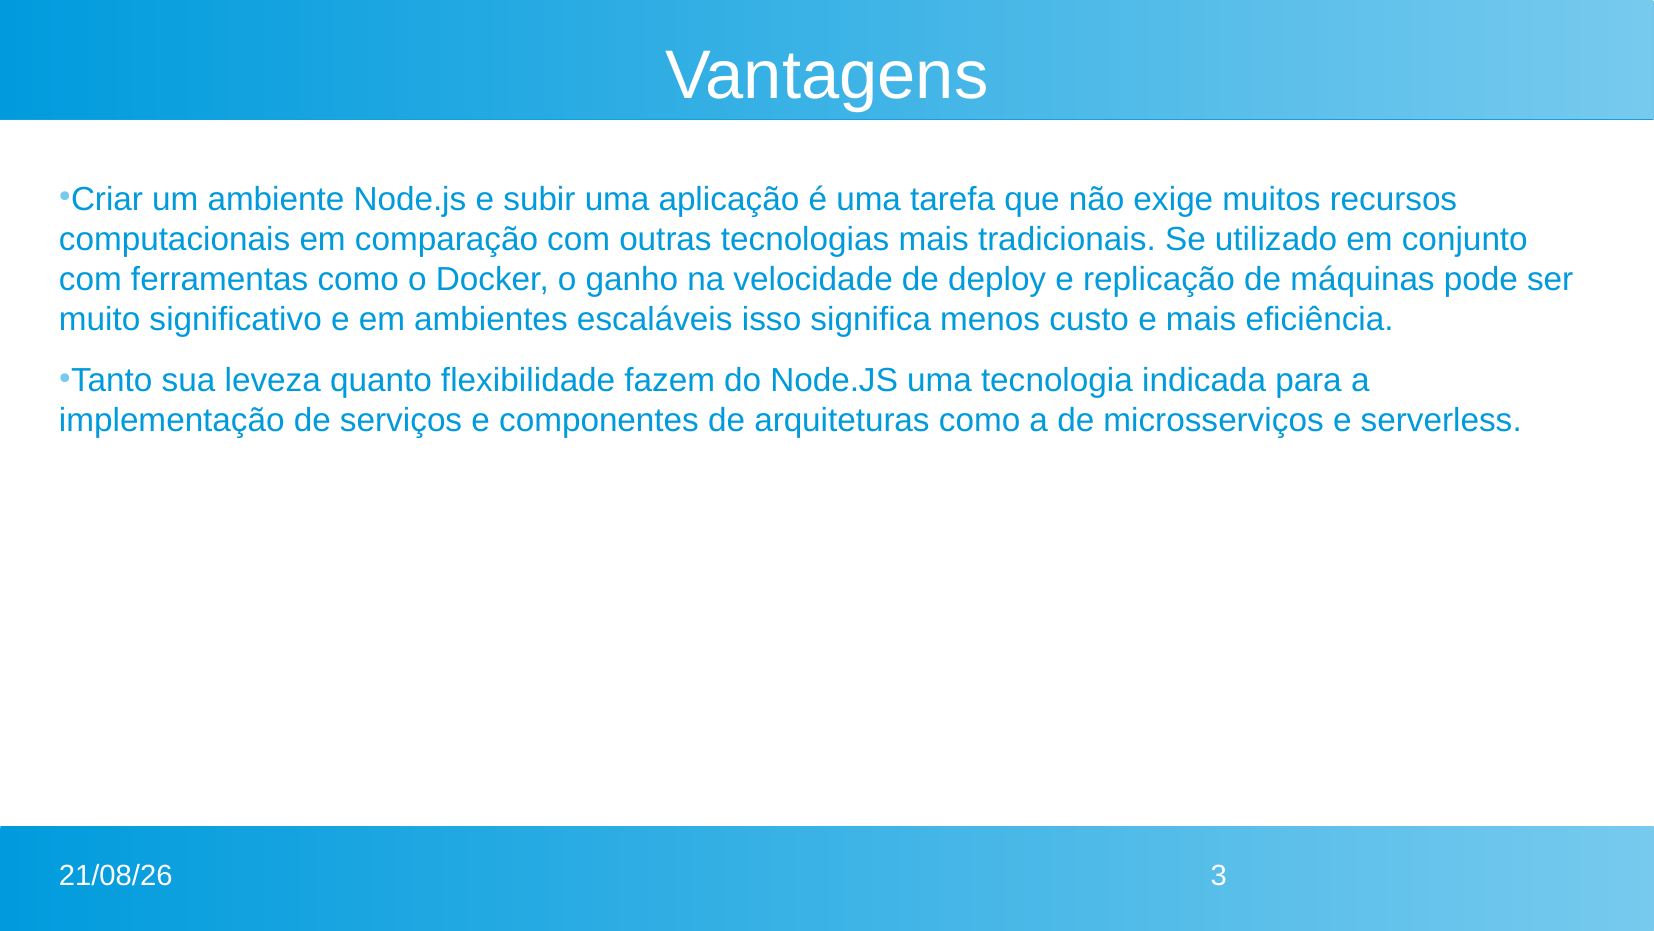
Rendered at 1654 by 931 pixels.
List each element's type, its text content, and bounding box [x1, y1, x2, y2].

list Criar um ambiente Node.js e subir uma aplicação é uma tarefa que não exige muitos recursos computacionais em comparação com outras tecnologias mais tradicionais. Se utilizado em conjunto com ferramentas como o Docker, o ganho na velocidade de deploy e replicação de máquinas pode ser muito significativo e em ambientes escaláveis isso significa menos custo e mais eficiência. Tanto sua leveza quanto flexibilidade fazem do Node.JS uma tecnologia indicada para a implementação de serviços e componentes de arquiteturas como a de microsserviços e serverless. [59, 177, 1595, 768]
text_box [1210, 856, 1595, 916]
title Vantagens [59, 29, 1595, 108]
text_box [59, 856, 443, 916]
